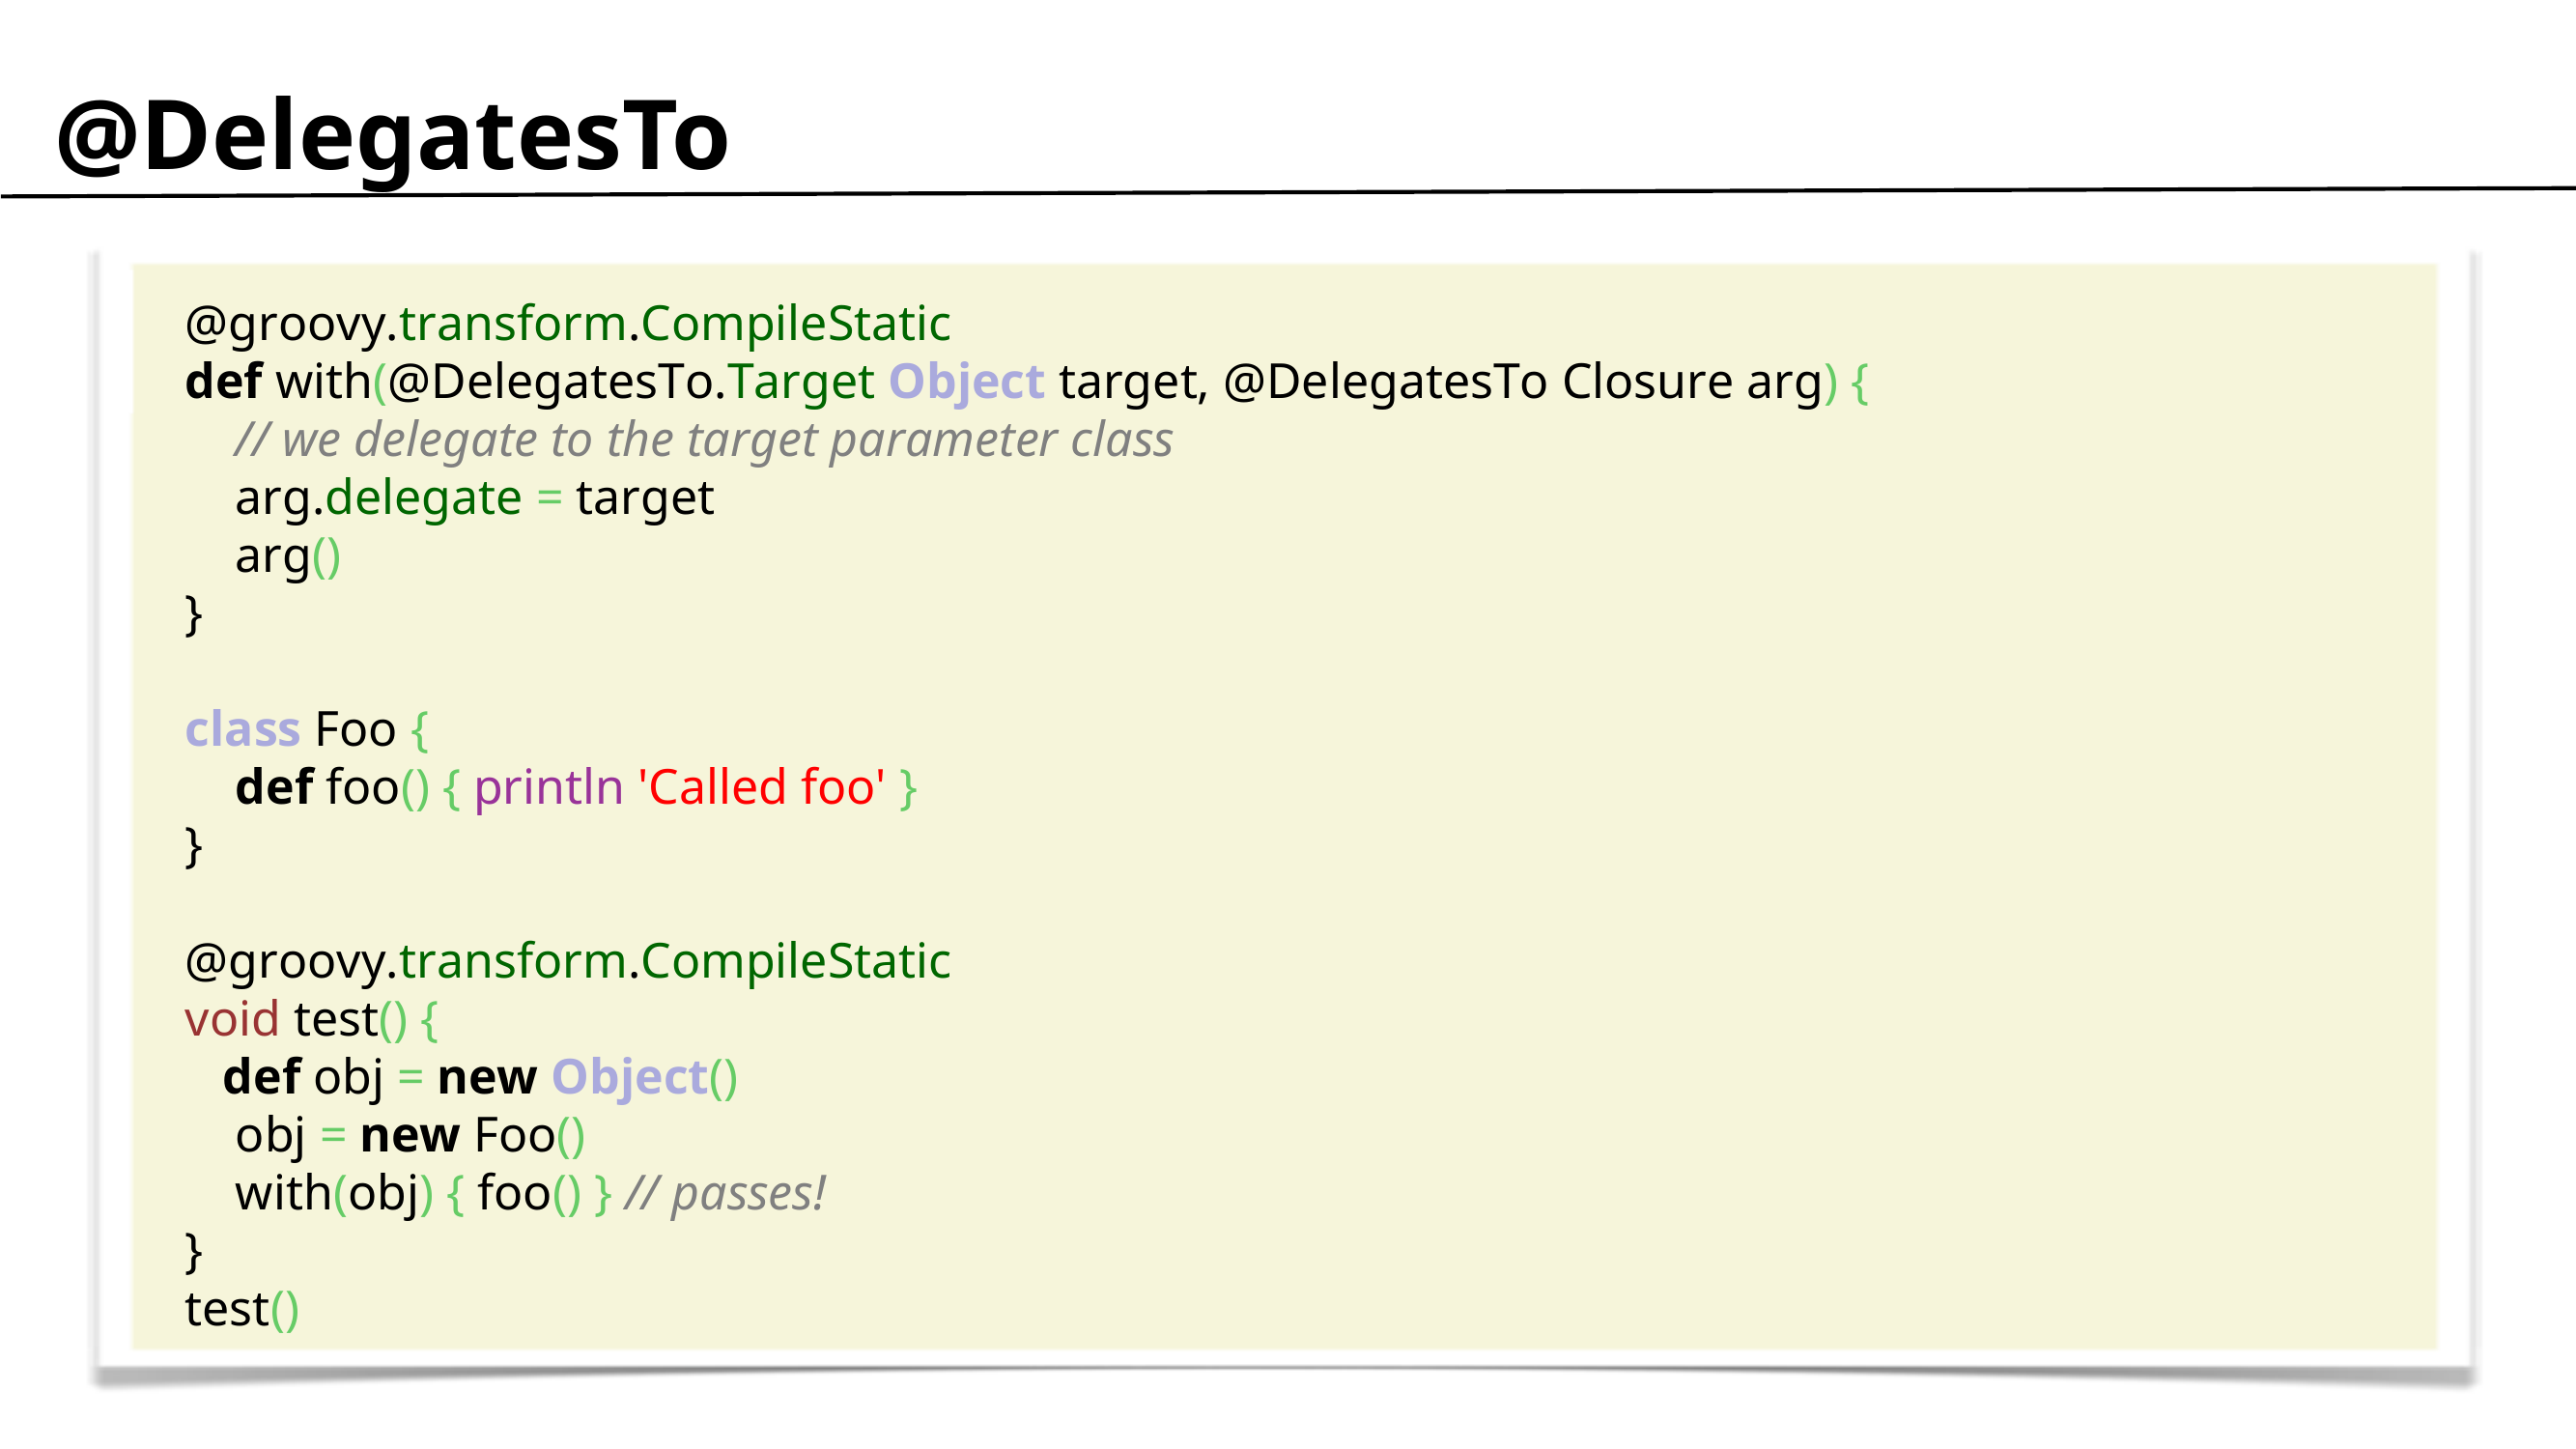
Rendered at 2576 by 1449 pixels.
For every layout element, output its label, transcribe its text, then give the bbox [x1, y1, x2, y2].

picture [45, 244, 2486, 1395]
text_box @groovy.transform.CompileStatic def with(@DelegatesTo.Target Object target, @DelegatesTo Closure arg) { // we delegate to the target parameter class arg.delegate = target arg() } class Foo { def foo() { println 'Called foo' } } @groovy.transform.CompileStatic void test() { def obj = new Object() obj = new Foo() with(obj) { foo() } // passes! } test() [171, 285, 2499, 1344]
title @DelegatesTo [45, 12, 2528, 250]
